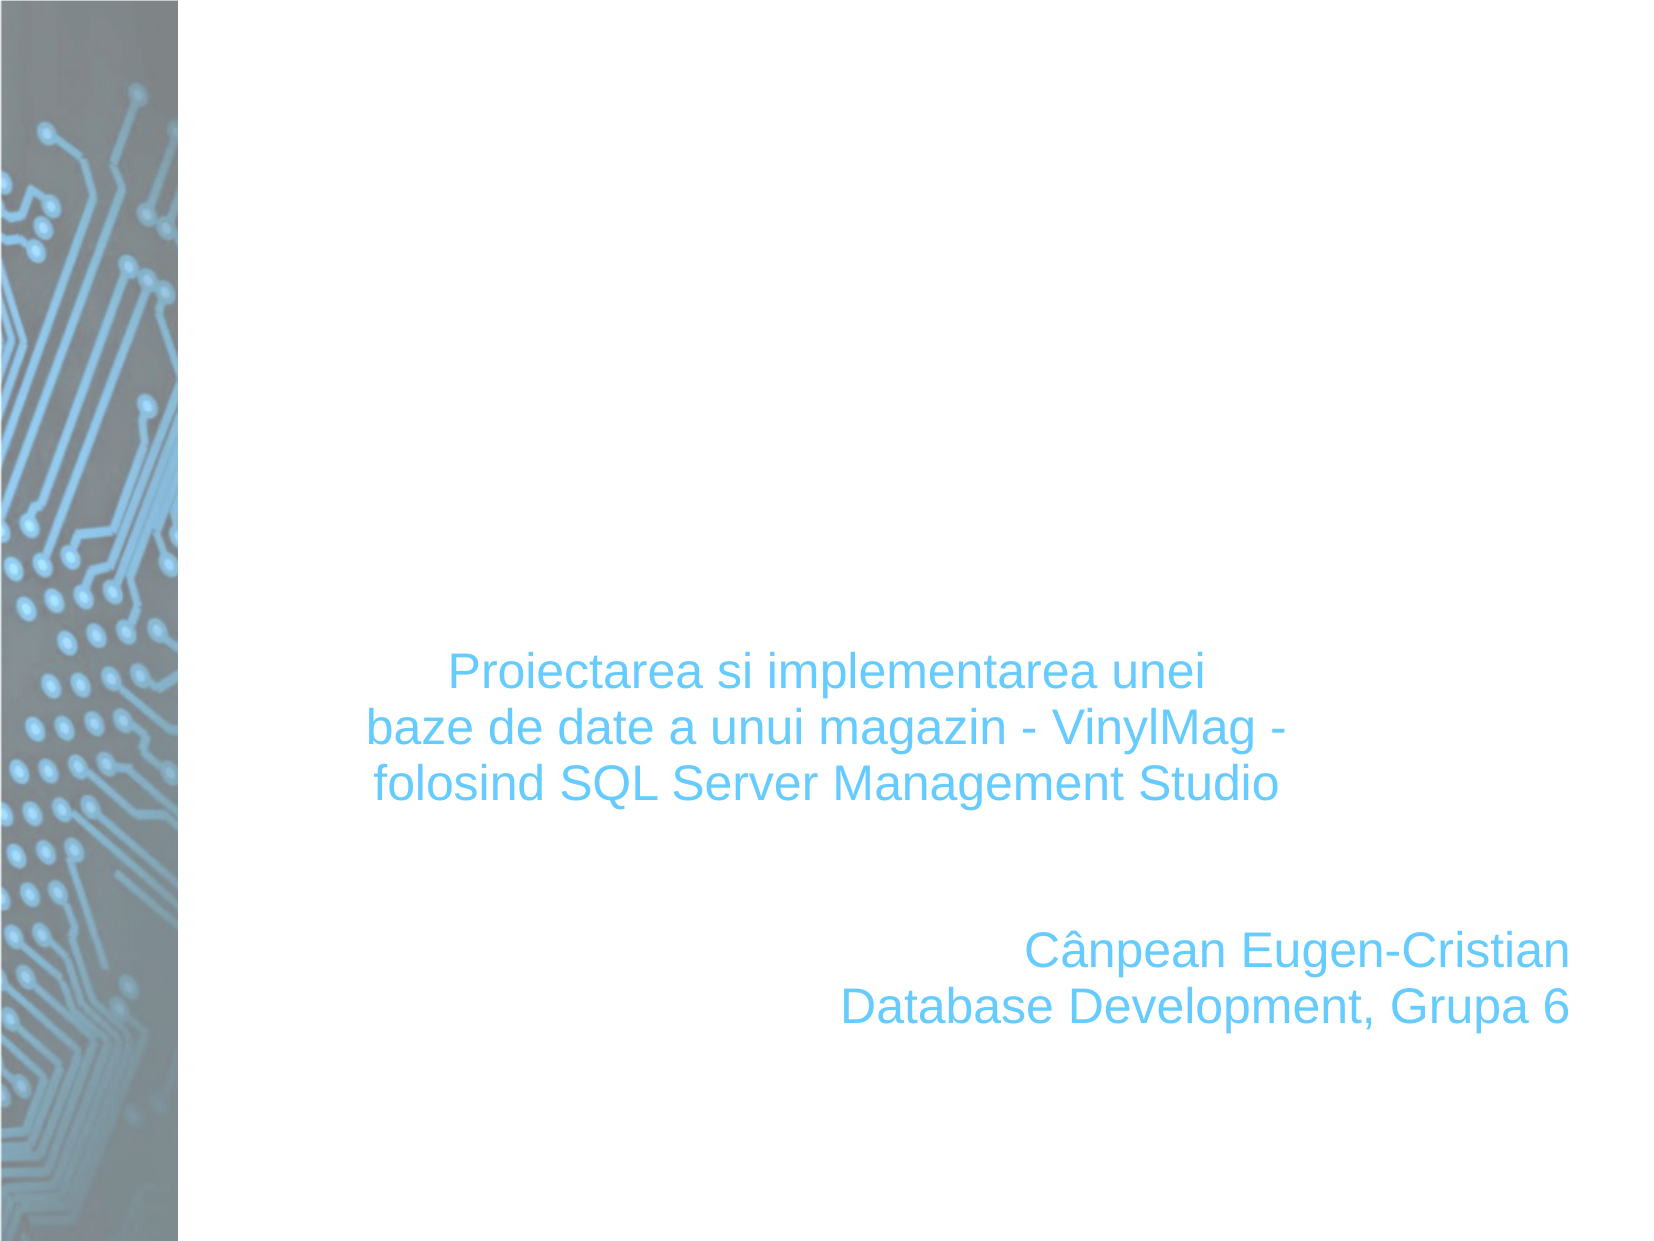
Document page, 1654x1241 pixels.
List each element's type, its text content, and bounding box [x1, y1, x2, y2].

subtitle Proiectarea si implementarea unei baze de date a unui magazin - VinylMag - folosind SQL Server Management Studio Cânpean Eugen-Cristian Database Development, Grupa 6 [178, 290, 1571, 1109]
picture [0, 0, 178, 1241]
